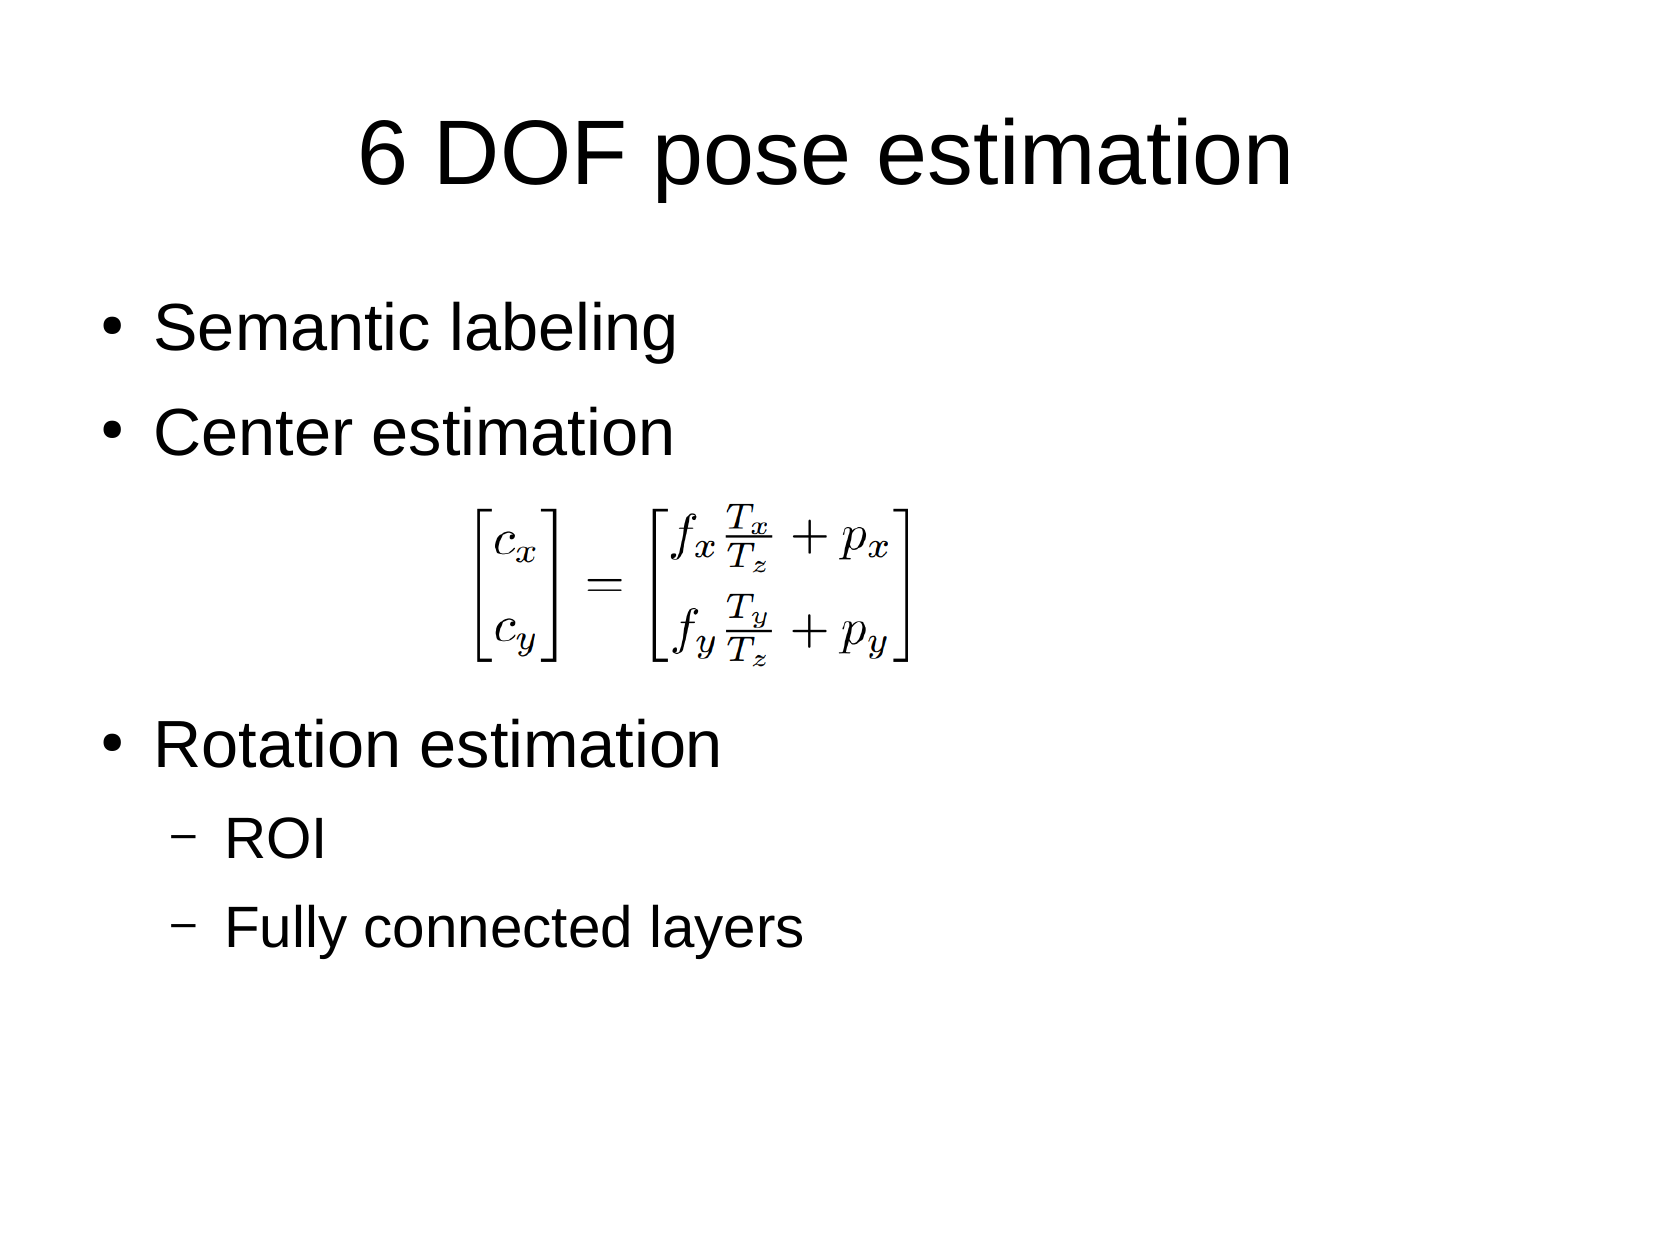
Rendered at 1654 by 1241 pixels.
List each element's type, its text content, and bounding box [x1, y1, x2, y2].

picture [465, 480, 915, 706]
list Semantic labeling Center estimation Rotation estimation ROI Fully connected layers [82, 290, 1571, 1010]
title 6 DOF pose estimation [82, 49, 1571, 257]
